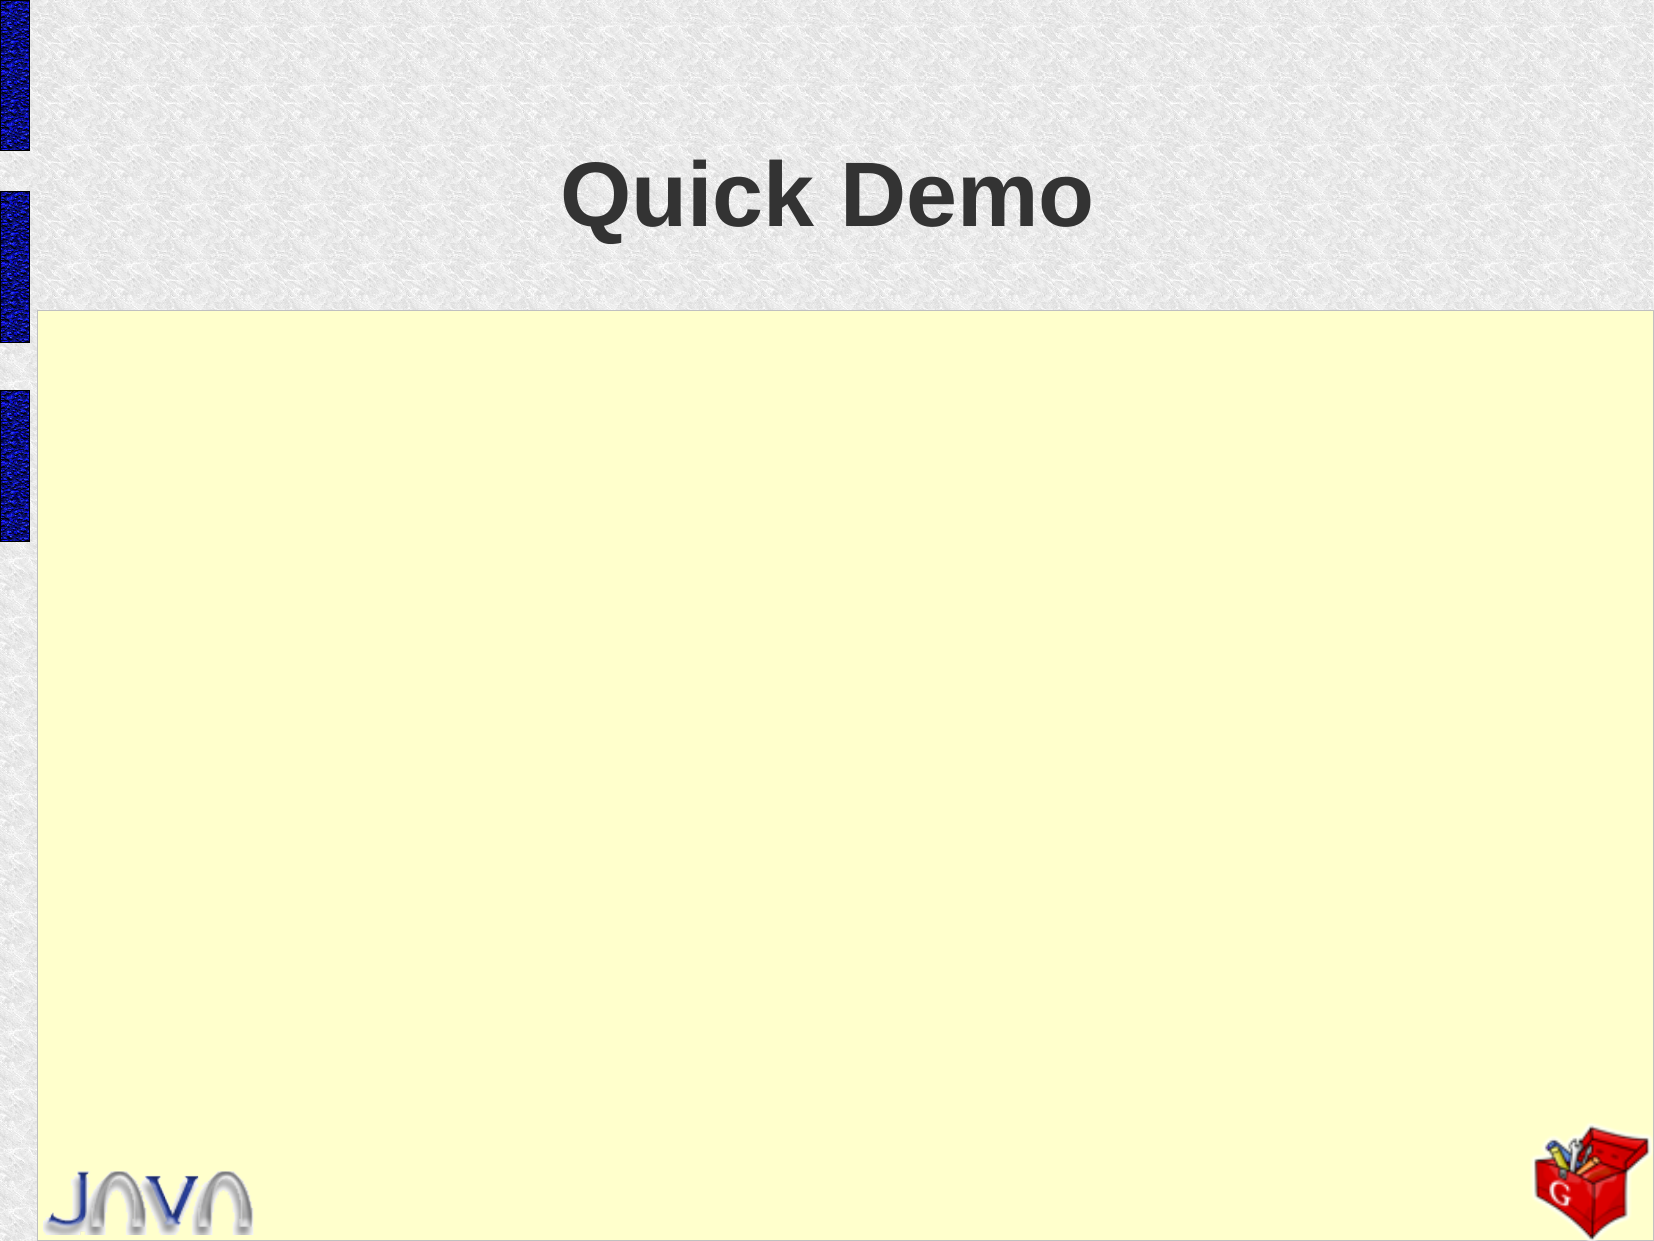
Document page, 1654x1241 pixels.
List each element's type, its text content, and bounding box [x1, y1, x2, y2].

picture [1, 192, 29, 342]
picture [1525, 1118, 1654, 1241]
picture [43, 1162, 263, 1235]
picture [0, 0, 1654, 1241]
title Quick Demo [121, 91, 1534, 299]
picture [1, 391, 29, 541]
picture [1, 1, 29, 150]
